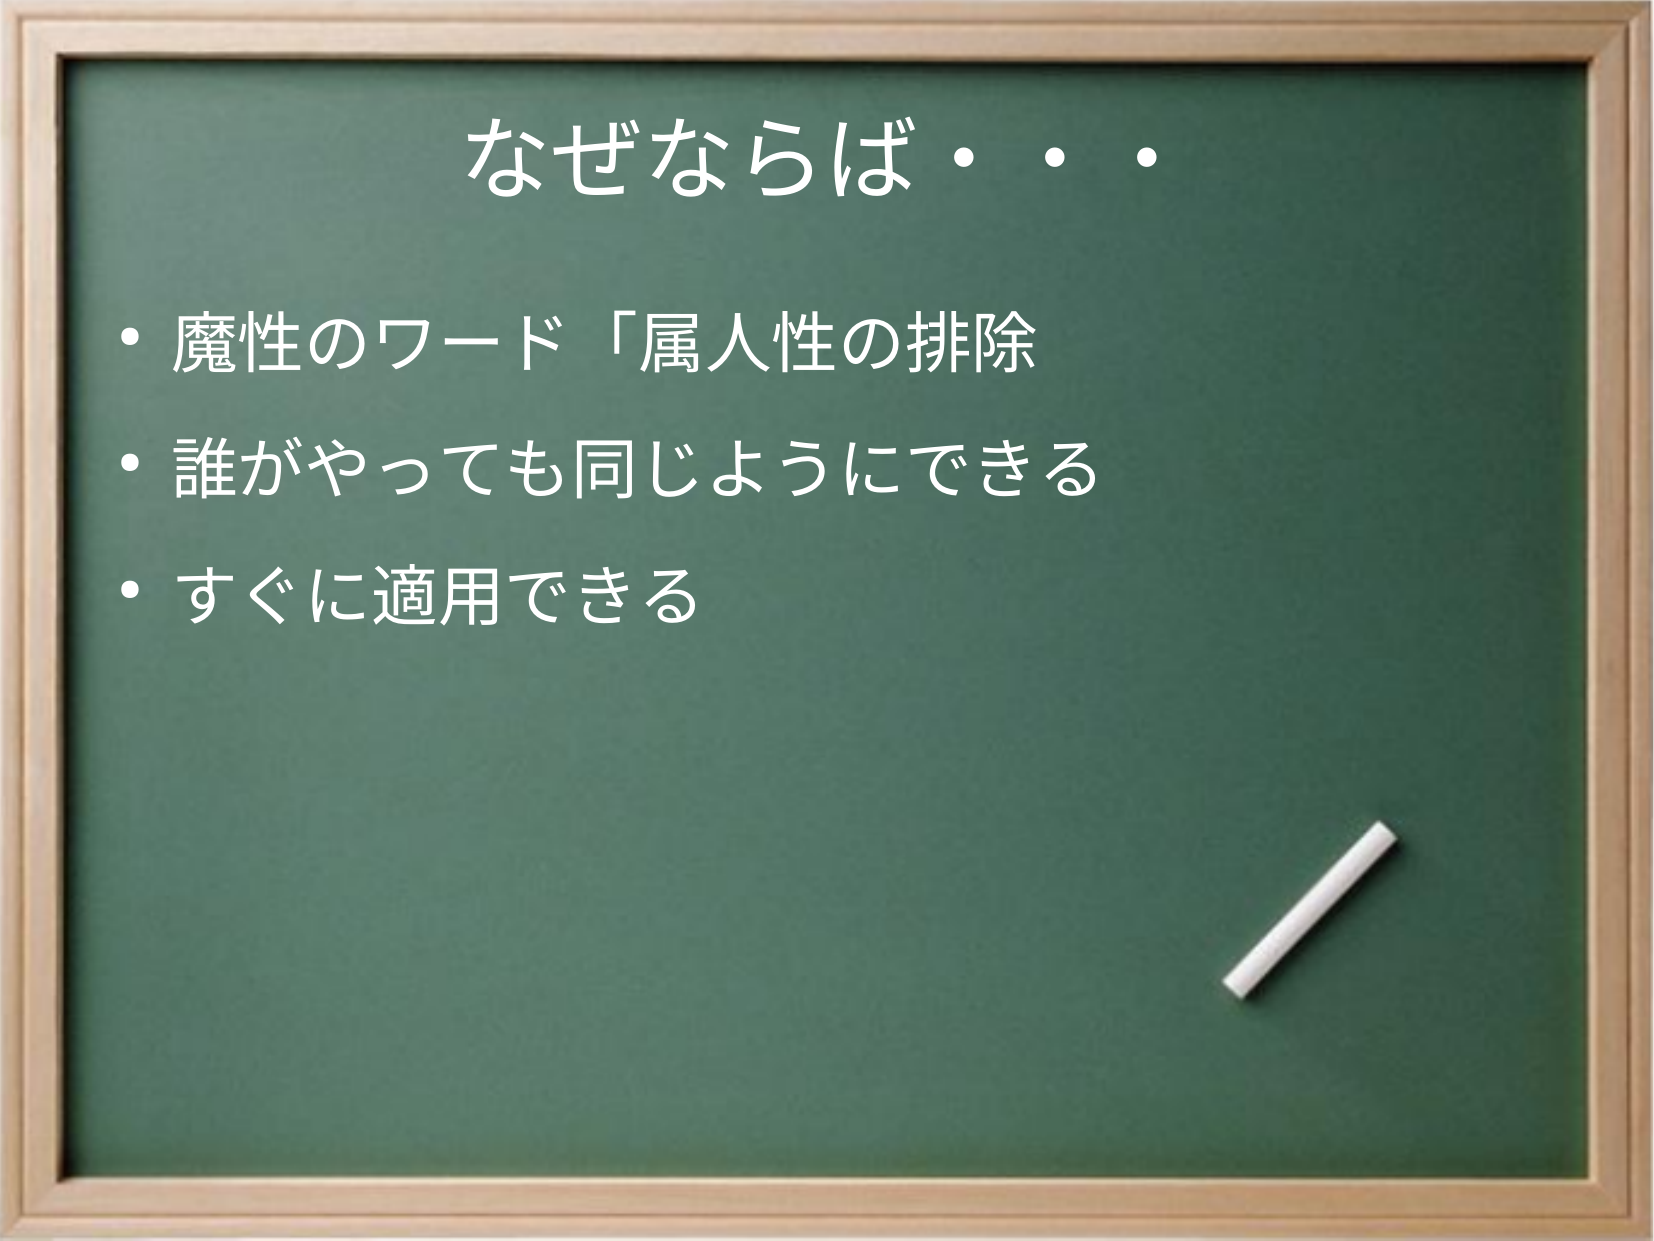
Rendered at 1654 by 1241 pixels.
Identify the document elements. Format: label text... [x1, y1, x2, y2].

title なぜならば・・・ [82, 49, 1571, 257]
picture [0, 0, 1654, 1241]
list 魔性のワード「属人性の排除 誰がやっても同じようにできる すぐに適用できる [82, 290, 1571, 1101]
